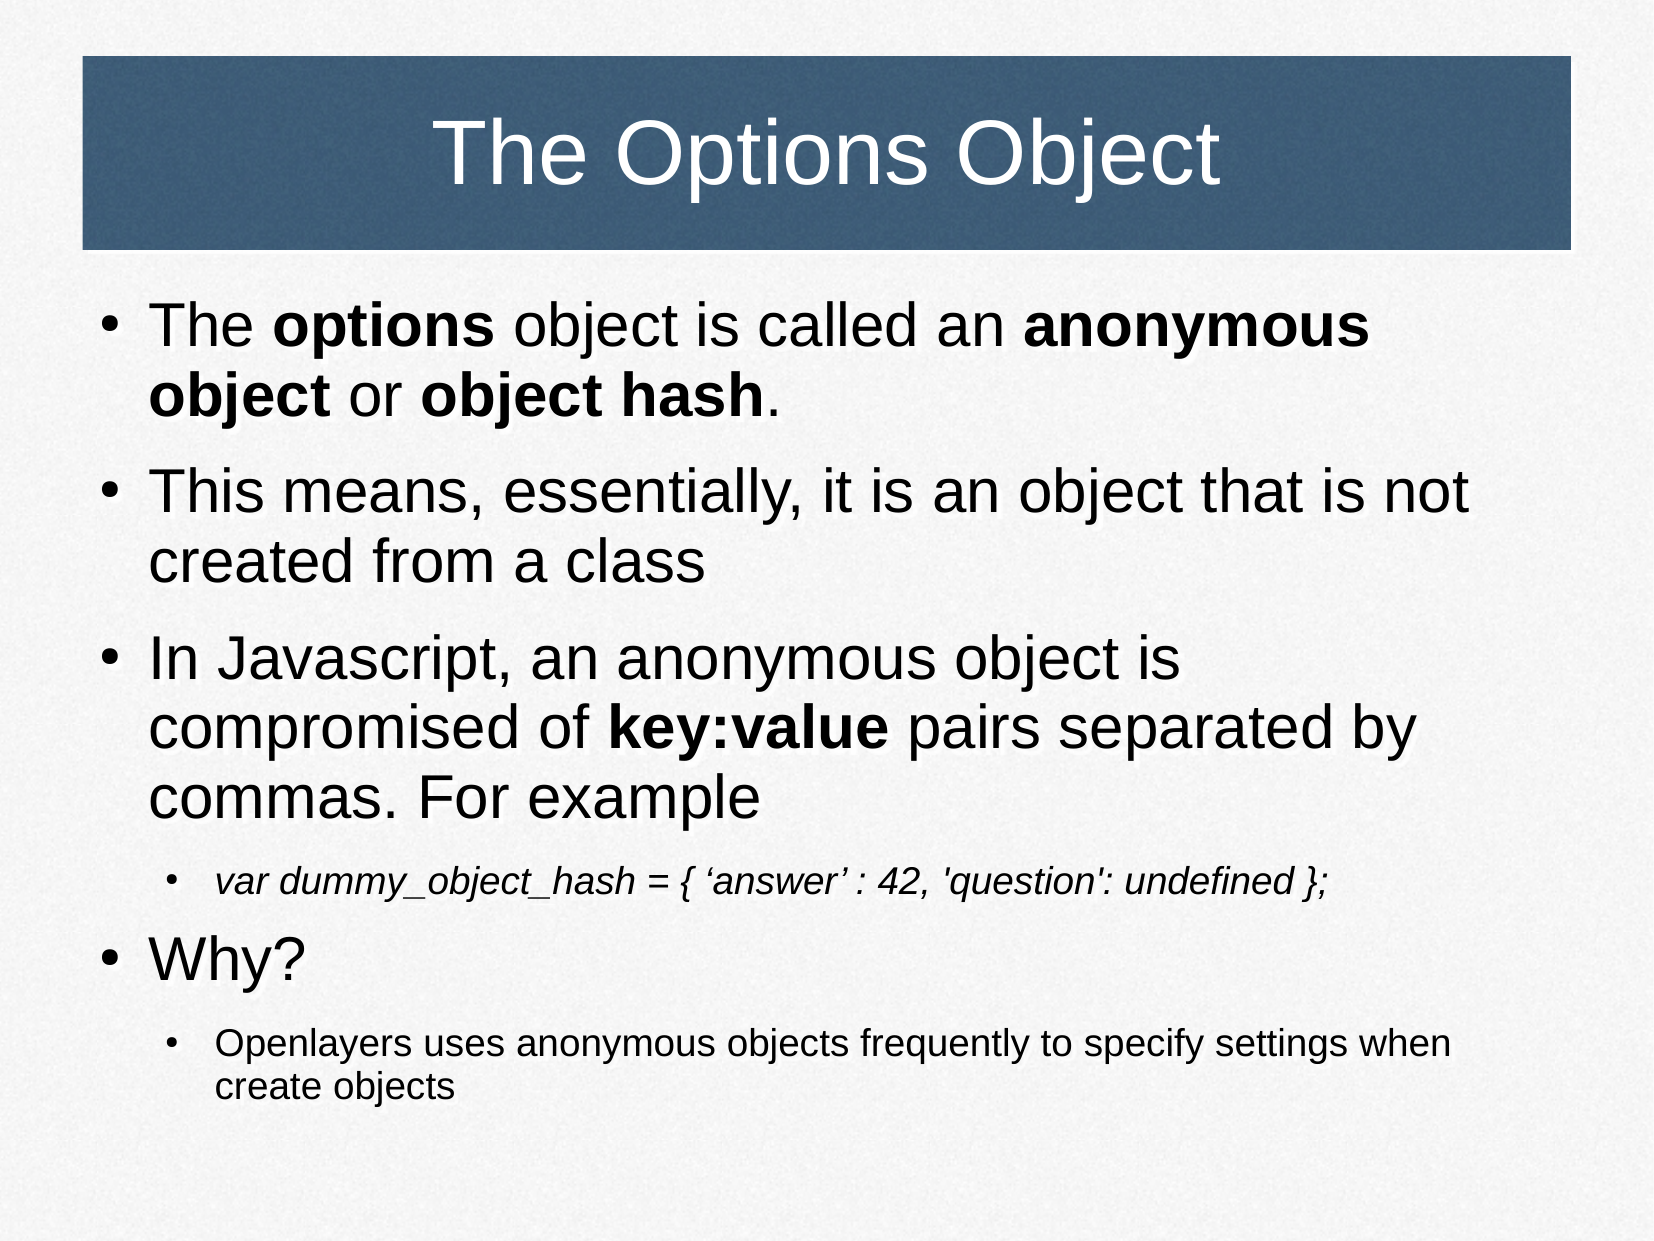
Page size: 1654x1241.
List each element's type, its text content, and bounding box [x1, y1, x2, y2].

picture [0, 0, 1654, 1241]
title The Options Object [82, 56, 1571, 250]
list The options object is called an anonymous object or object hash. This means, essentially, it is an object that is not created from a class In Javascript, an anonymous object is compromised of key:value pairs separated by commas. For example var dummy_object_hash = { ‘answer’ : 42, 'question': undefined }; Why? Openlayers uses anonymous objects frequently to specify settings when create objects [82, 290, 1571, 1109]
